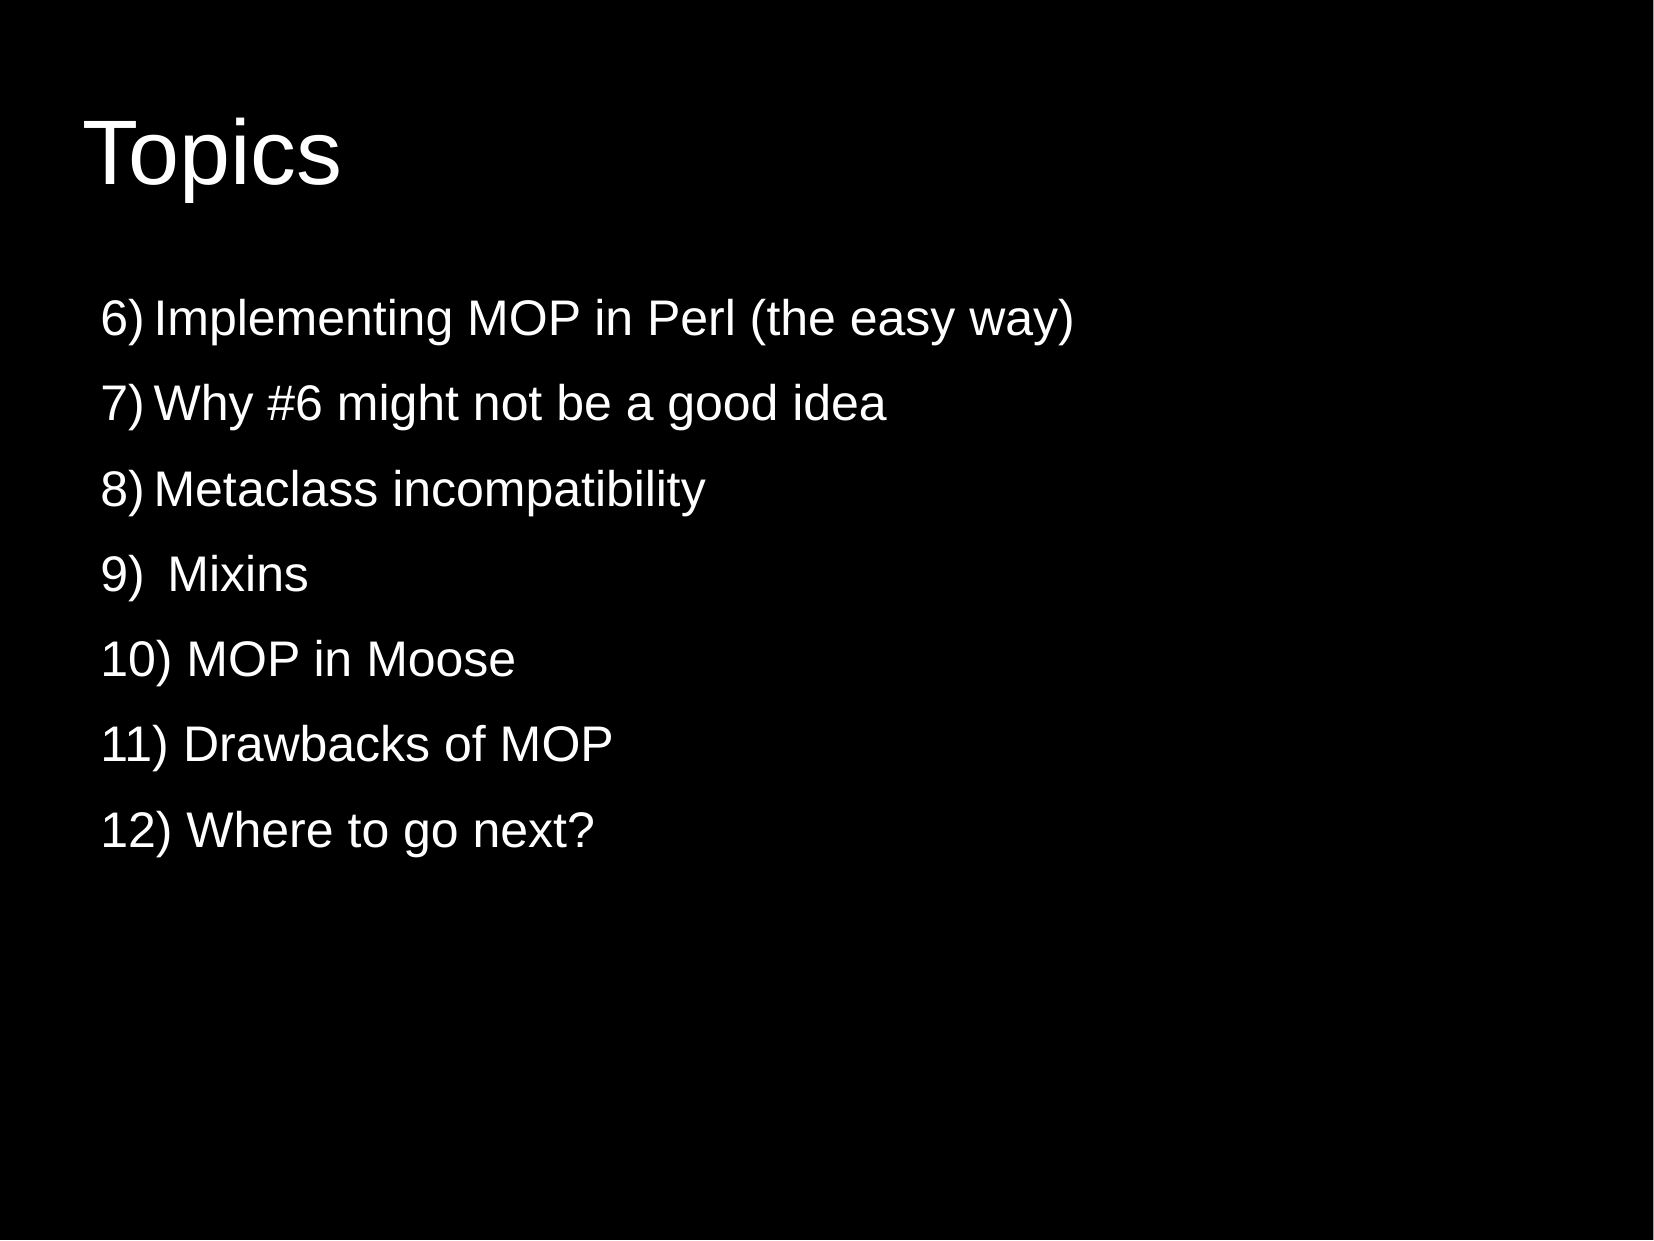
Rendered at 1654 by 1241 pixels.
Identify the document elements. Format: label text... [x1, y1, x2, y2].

list Implementing MOP in Perl (the easy way) Why #6 might not be a good idea Metaclass incompatibility Mixins MOP in Moose Drawbacks of MOP Where to go next? [82, 290, 1538, 1010]
title Topics [82, 49, 1571, 257]
